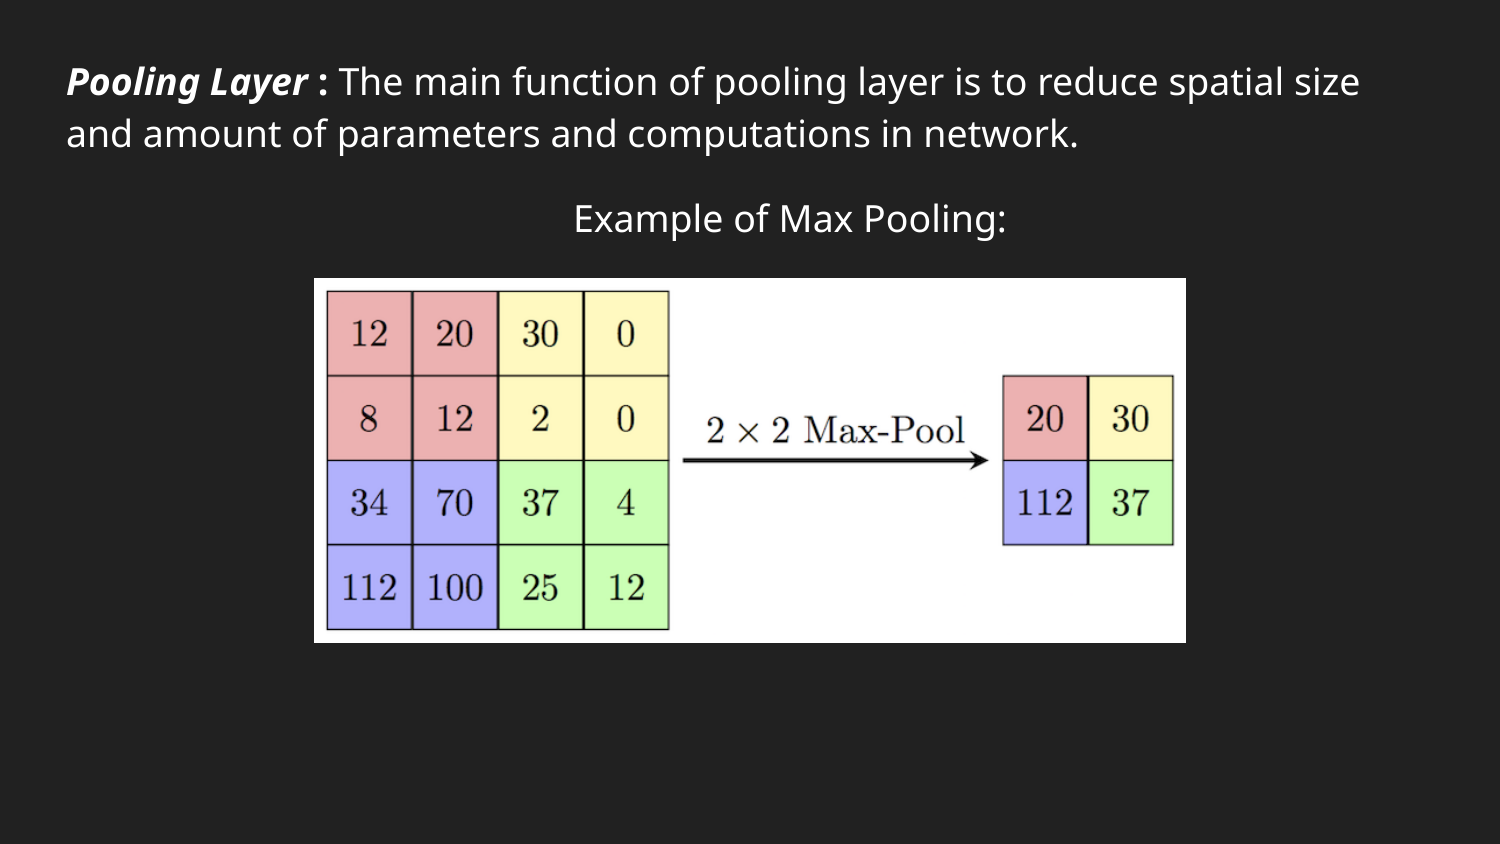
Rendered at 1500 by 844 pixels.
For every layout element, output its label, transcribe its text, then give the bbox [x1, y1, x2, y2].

picture [314, 278, 1186, 643]
list Pooling Layer : The main function of pooling layer is to reduce spatial size and amount of parameters and computations in network. Example of Max Pooling: [51, 36, 1449, 597]
